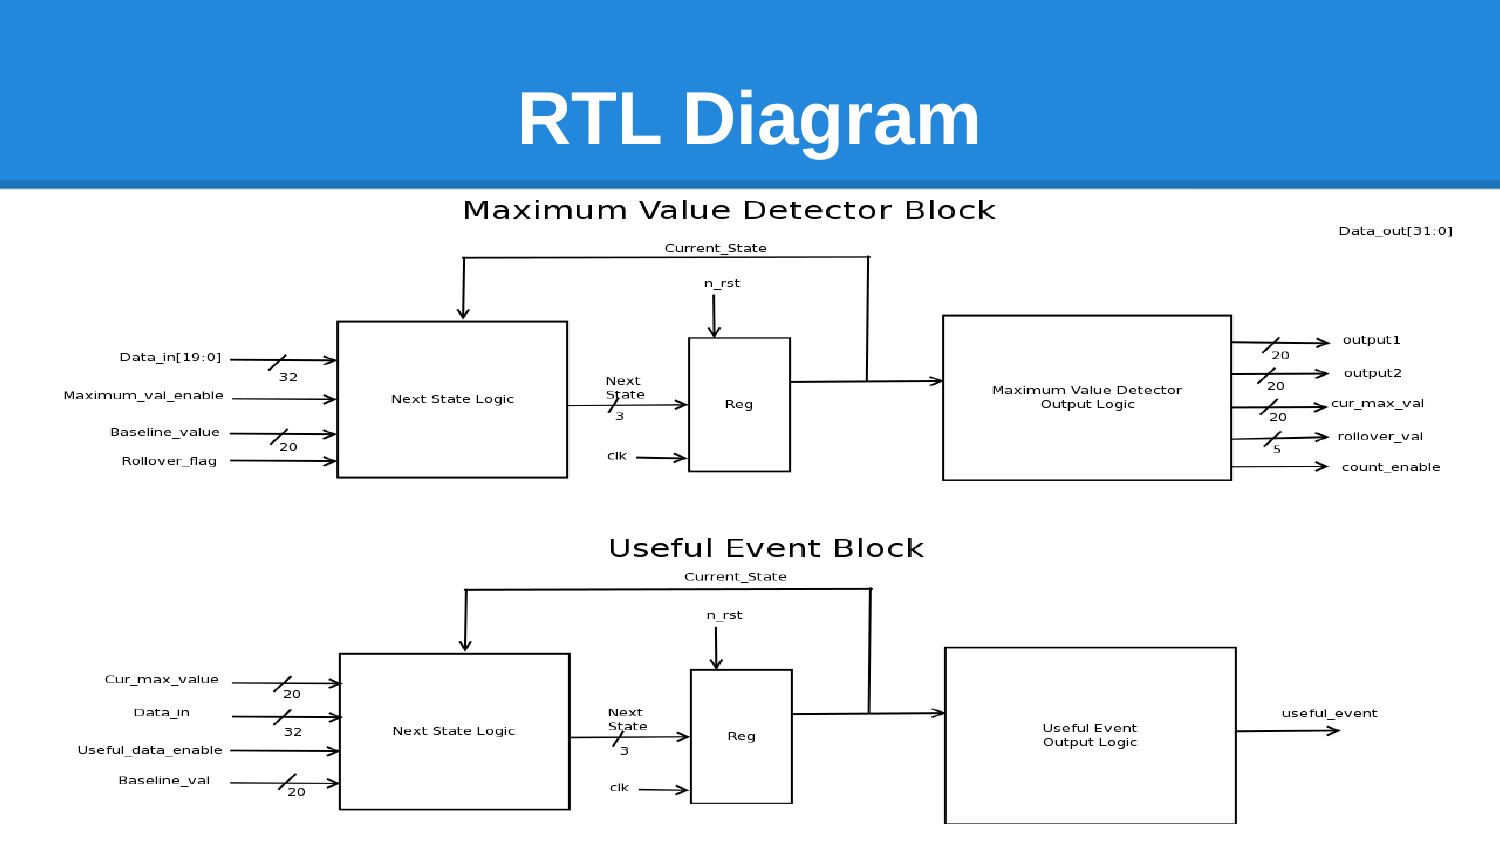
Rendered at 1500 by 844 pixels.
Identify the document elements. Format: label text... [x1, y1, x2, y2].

picture [64, 196, 1452, 824]
title RTL Diagram [75, 33, 1425, 175]
